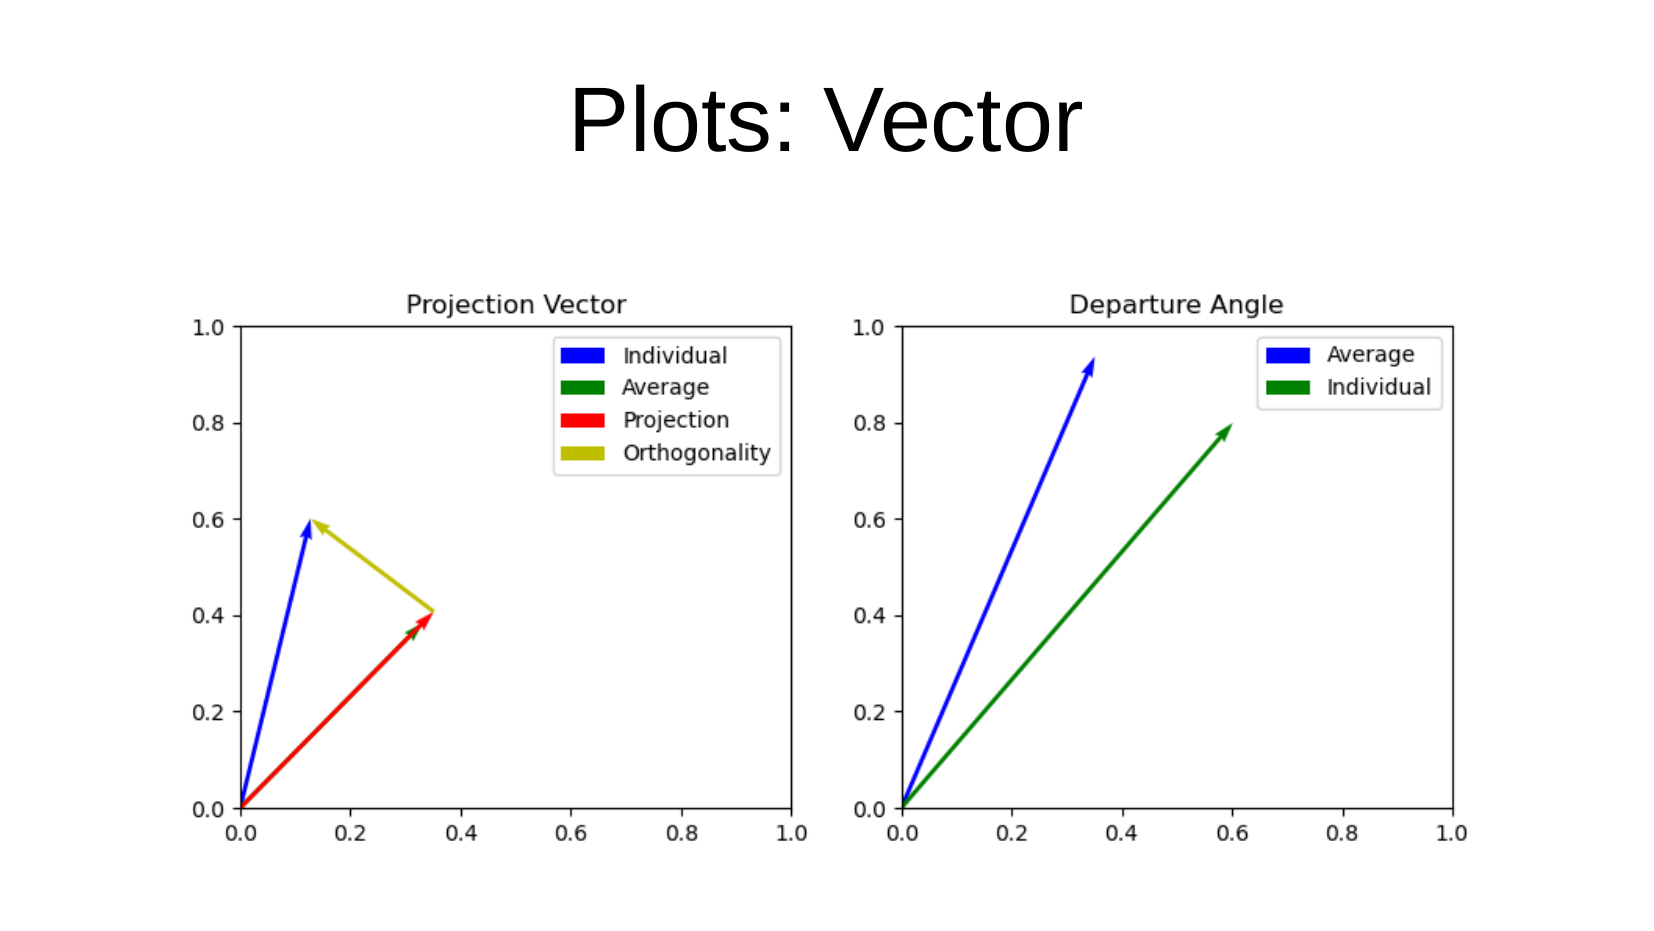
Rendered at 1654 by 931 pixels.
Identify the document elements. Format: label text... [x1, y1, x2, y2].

picture [45, 251, 1609, 877]
title Plots: Vector [82, 37, 1571, 193]
